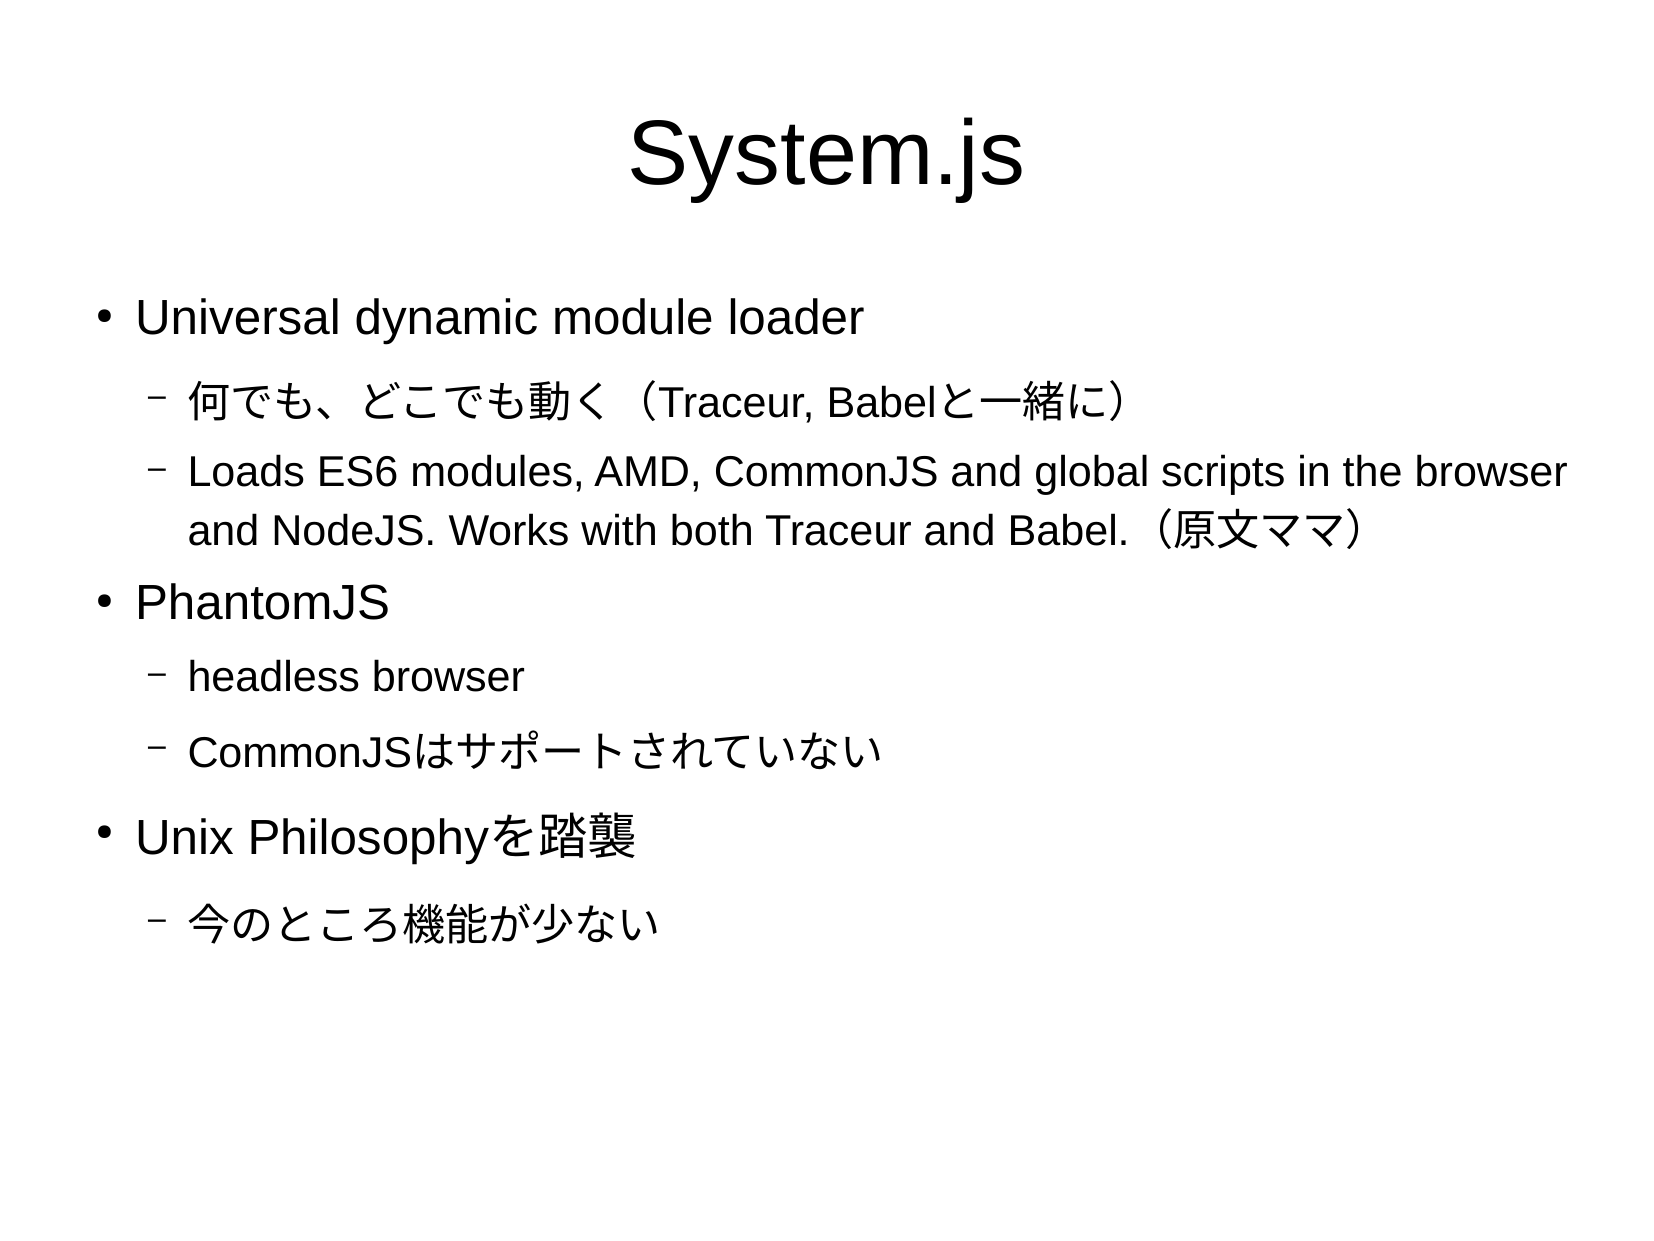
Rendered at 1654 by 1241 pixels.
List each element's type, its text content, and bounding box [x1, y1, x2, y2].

list Universal dynamic module loader 何でも、どこでも動く（Traceur, Babelと一緒に） Loads ES6 modules, AMD, CommonJS and global scripts in the browser and NodeJS. Works with both Traceur and Babel.（原文ママ） PhantomJS headless browser CommonJSはサポートされていない Unix Philosophyを踏襲 今のところ機能が少ない [82, 290, 1571, 1010]
title System.js [82, 49, 1571, 257]
